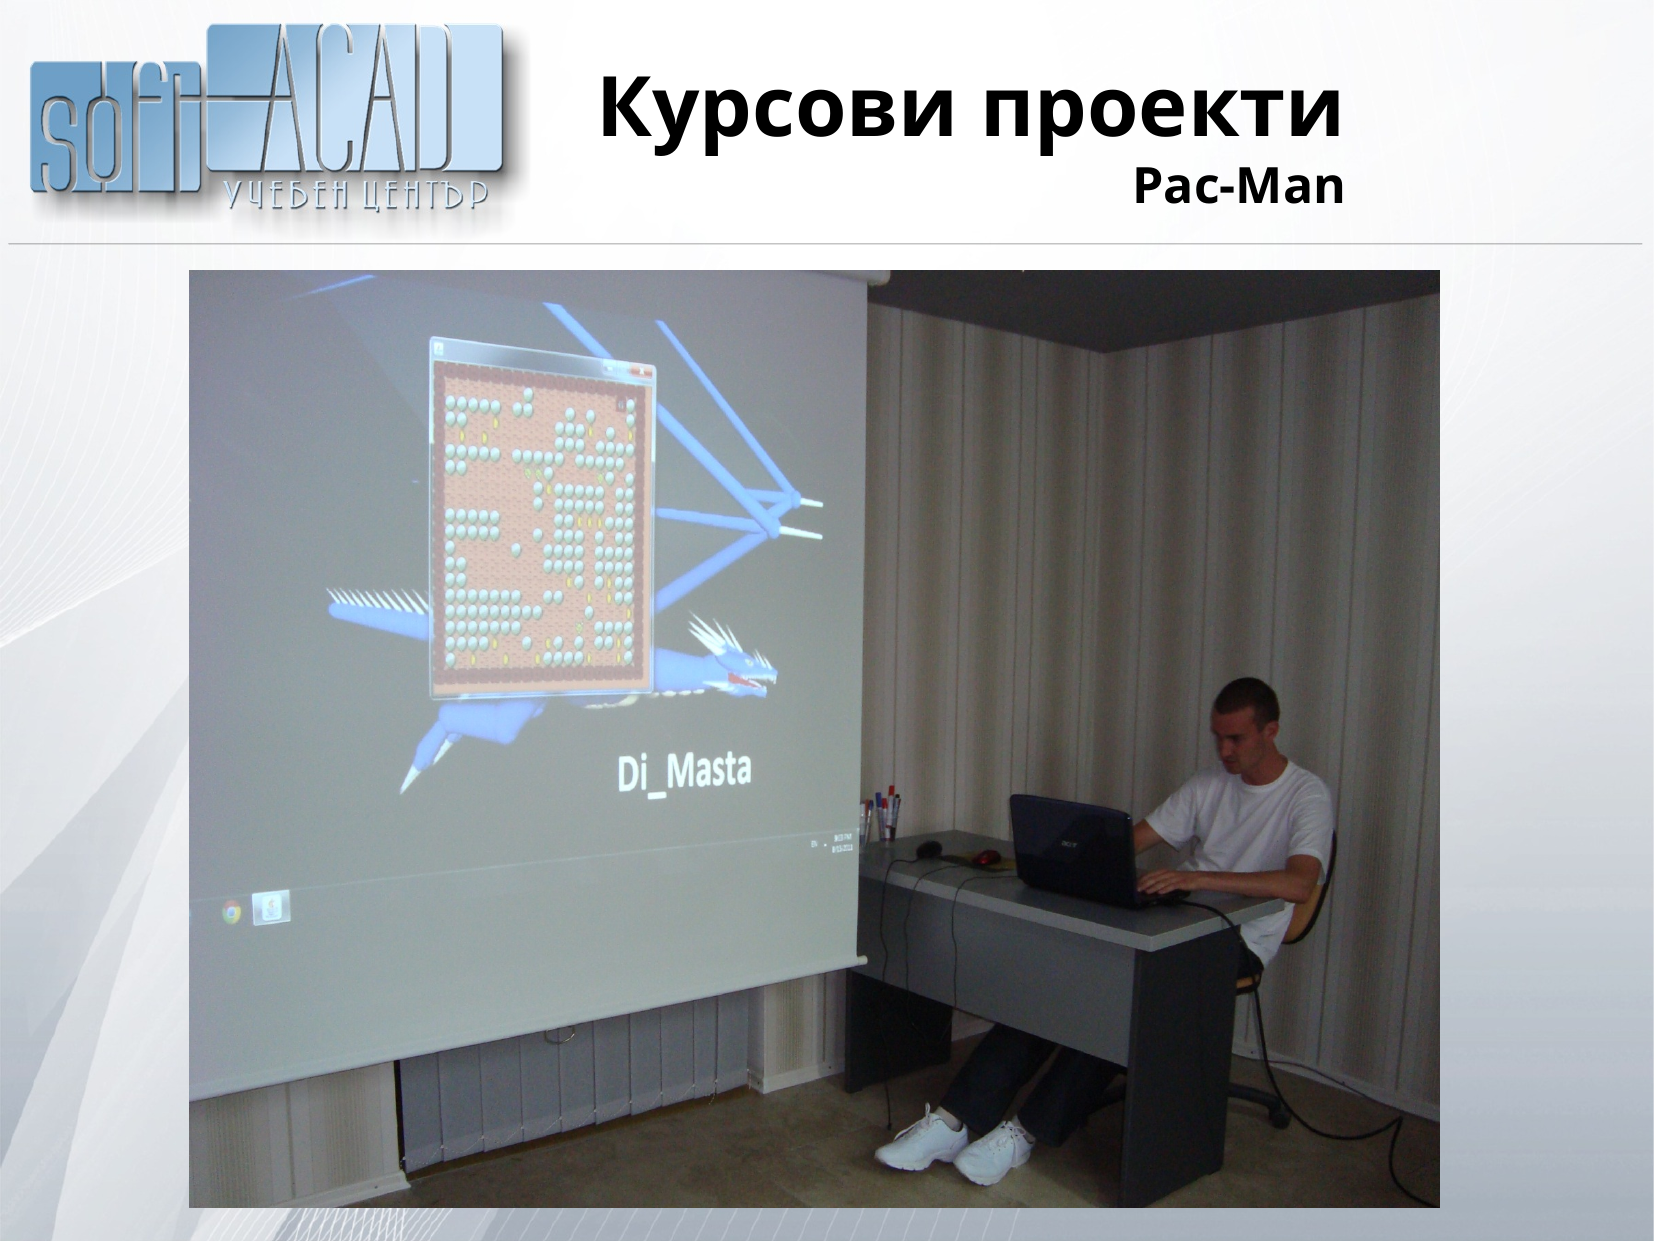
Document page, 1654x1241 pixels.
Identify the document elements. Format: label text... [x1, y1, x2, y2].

title Курсови проекти Pac-Man [464, 45, 1604, 241]
picture [189, 270, 1440, 1208]
